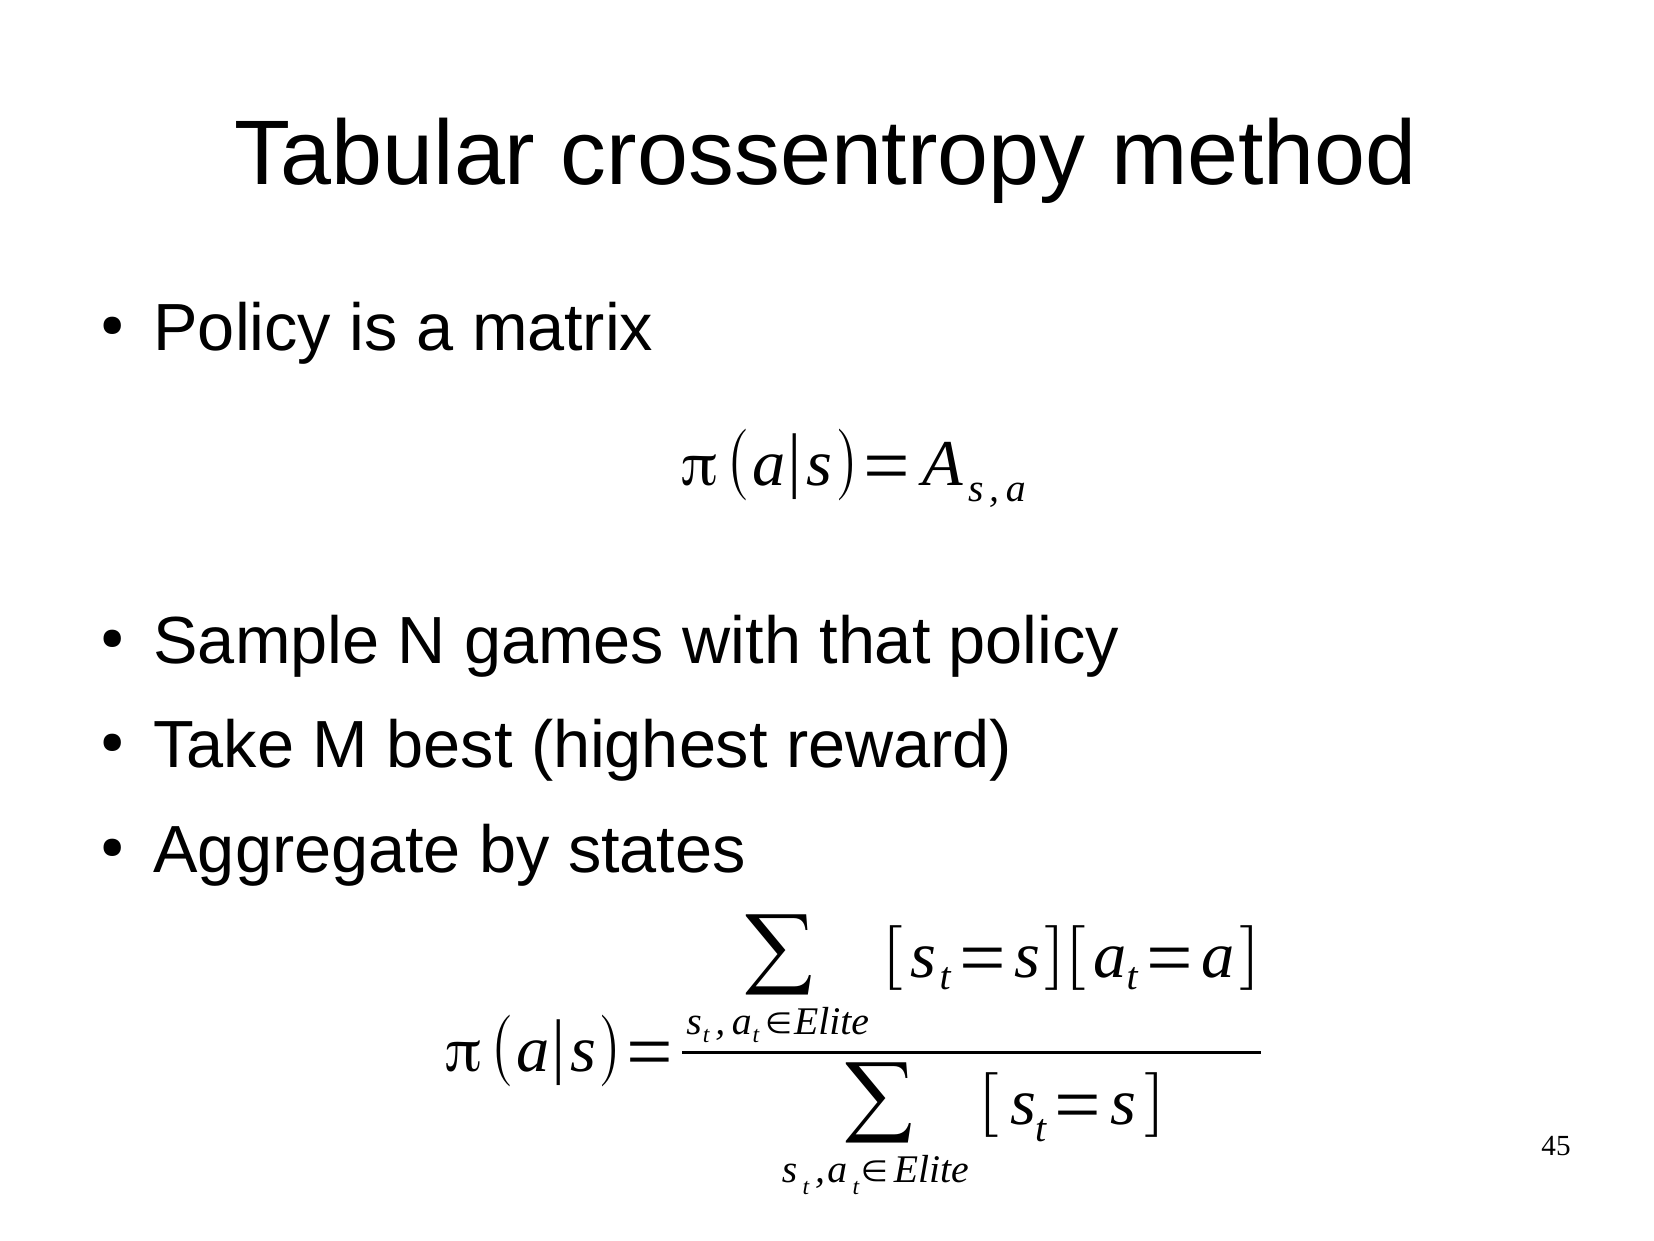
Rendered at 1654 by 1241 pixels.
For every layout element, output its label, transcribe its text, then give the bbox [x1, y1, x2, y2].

chart [664, 423, 1041, 509]
title Tabular crossentropy method [82, 49, 1571, 257]
chart [428, 907, 1279, 1200]
list Policy is a matrix Sample N games with that policy Take M best (highest reward) Aggregate by states [82, 290, 1571, 1010]
